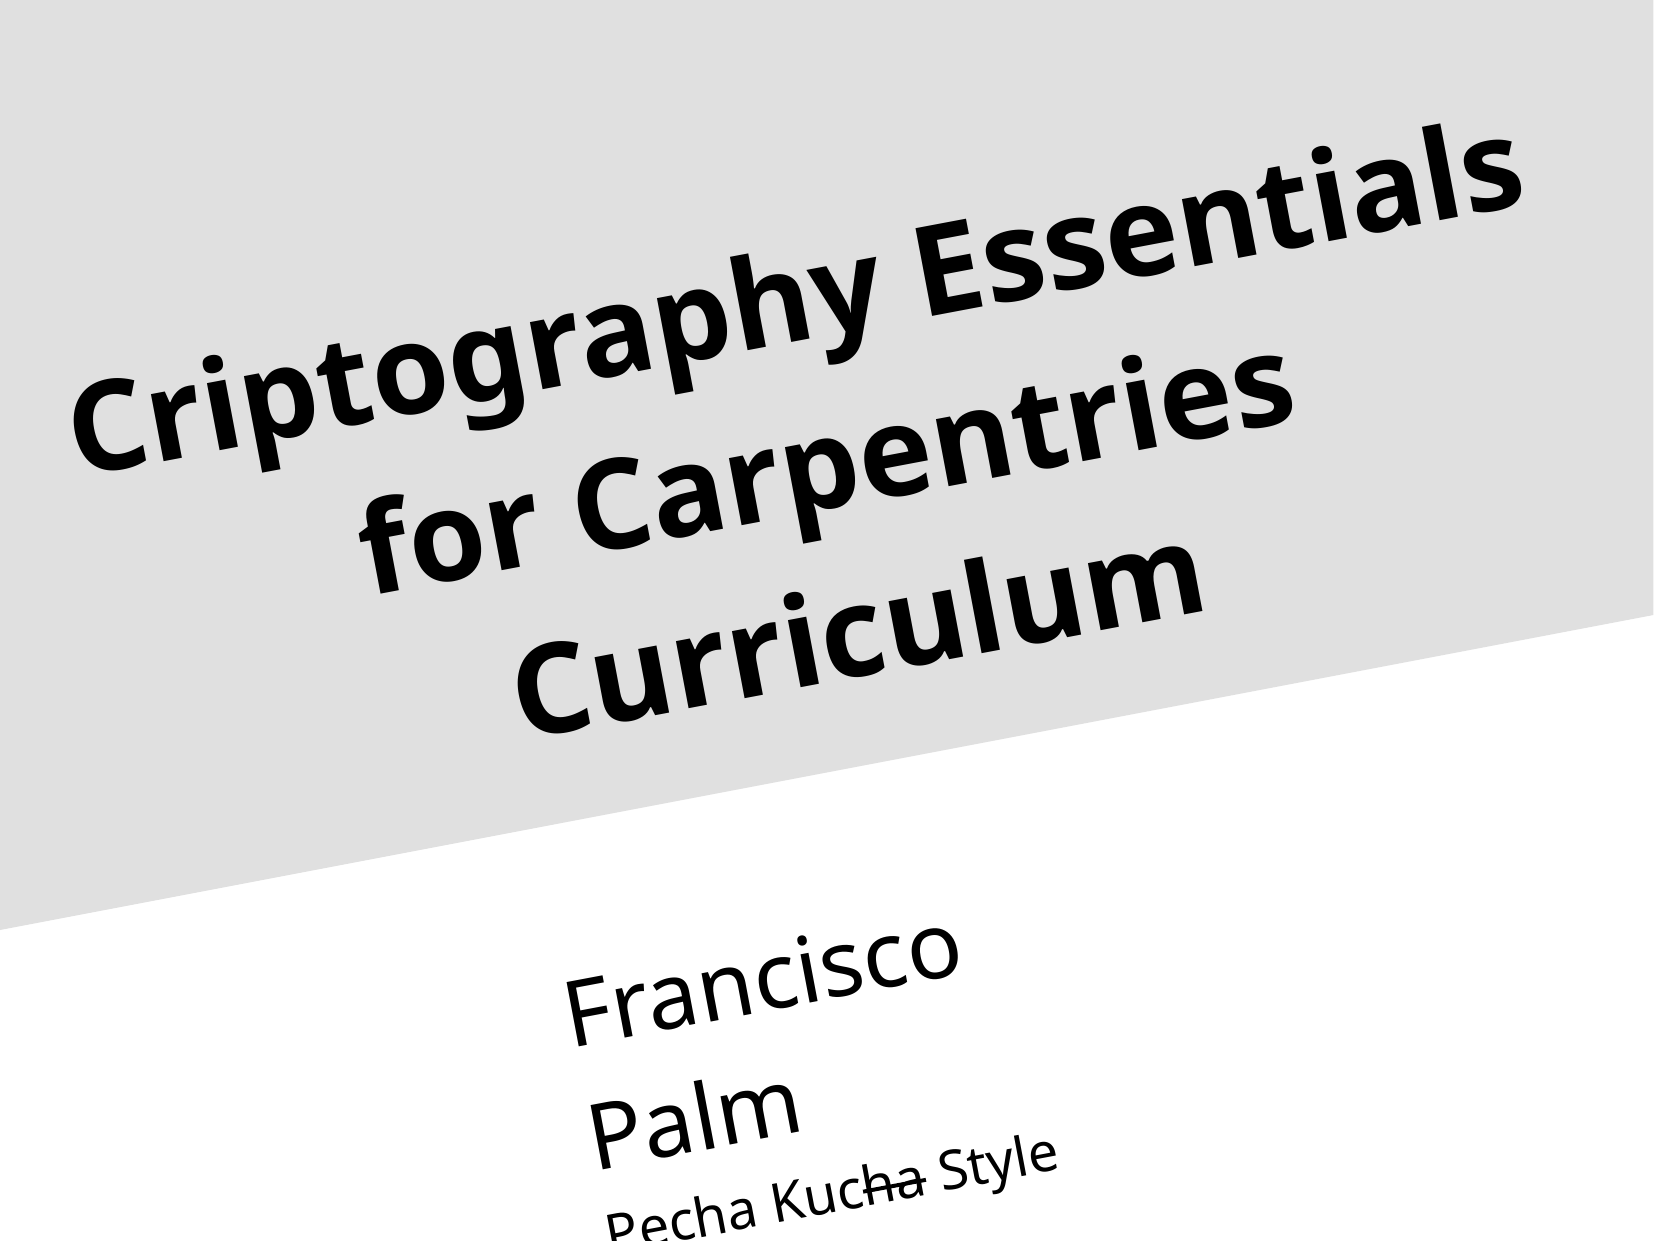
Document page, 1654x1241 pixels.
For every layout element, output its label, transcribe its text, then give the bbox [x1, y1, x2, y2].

text_box Francisco Palm Pecha Kucha Style [536, 826, 1211, 1134]
text_box [100, 637, 1556, 1040]
title Criptography Essentials for Carpentries Curriculum [52, 99, 1599, 821]
